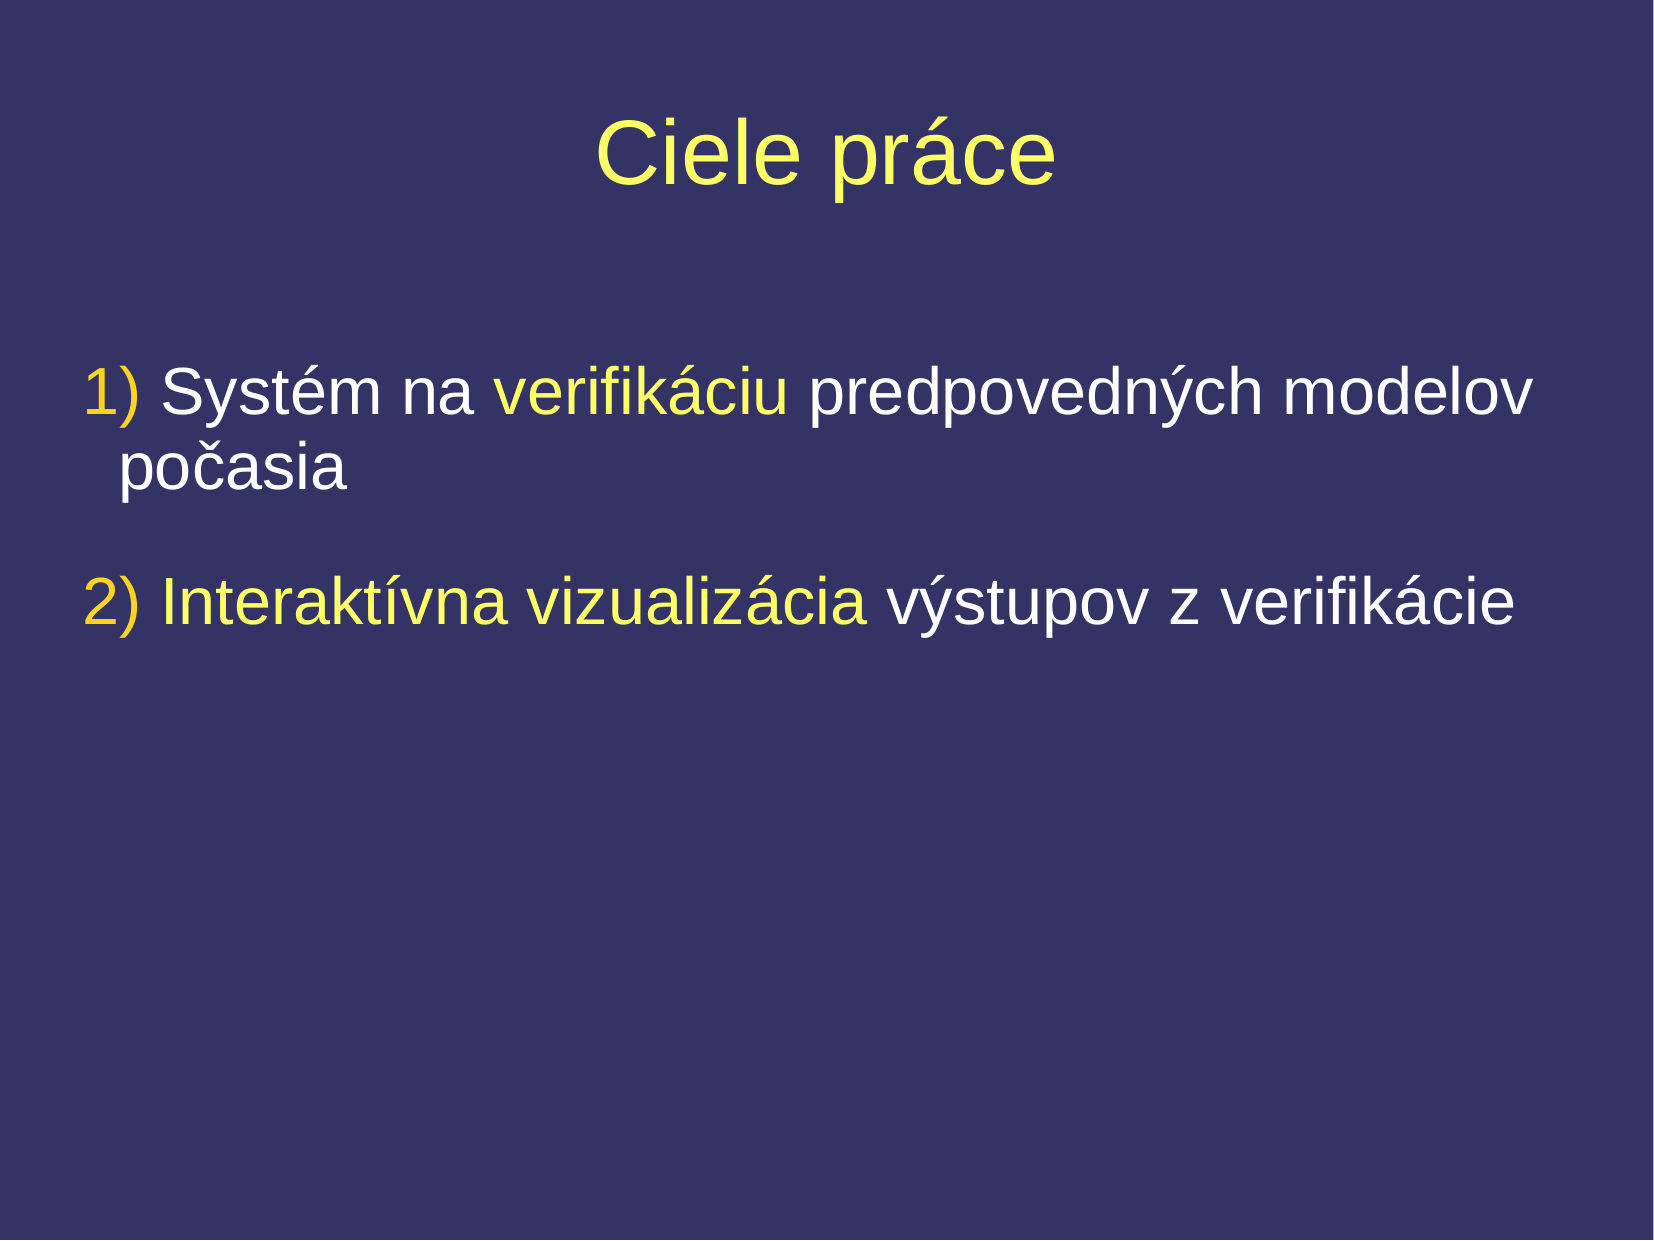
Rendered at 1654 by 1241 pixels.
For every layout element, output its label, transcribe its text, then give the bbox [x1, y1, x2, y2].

title Ciele práce [82, 49, 1571, 249]
subtitle Systém na verifikáciu predpovedných modelov počasia Interaktívna vizualizácia výstupov z verifikácie [82, 249, 1571, 745]
